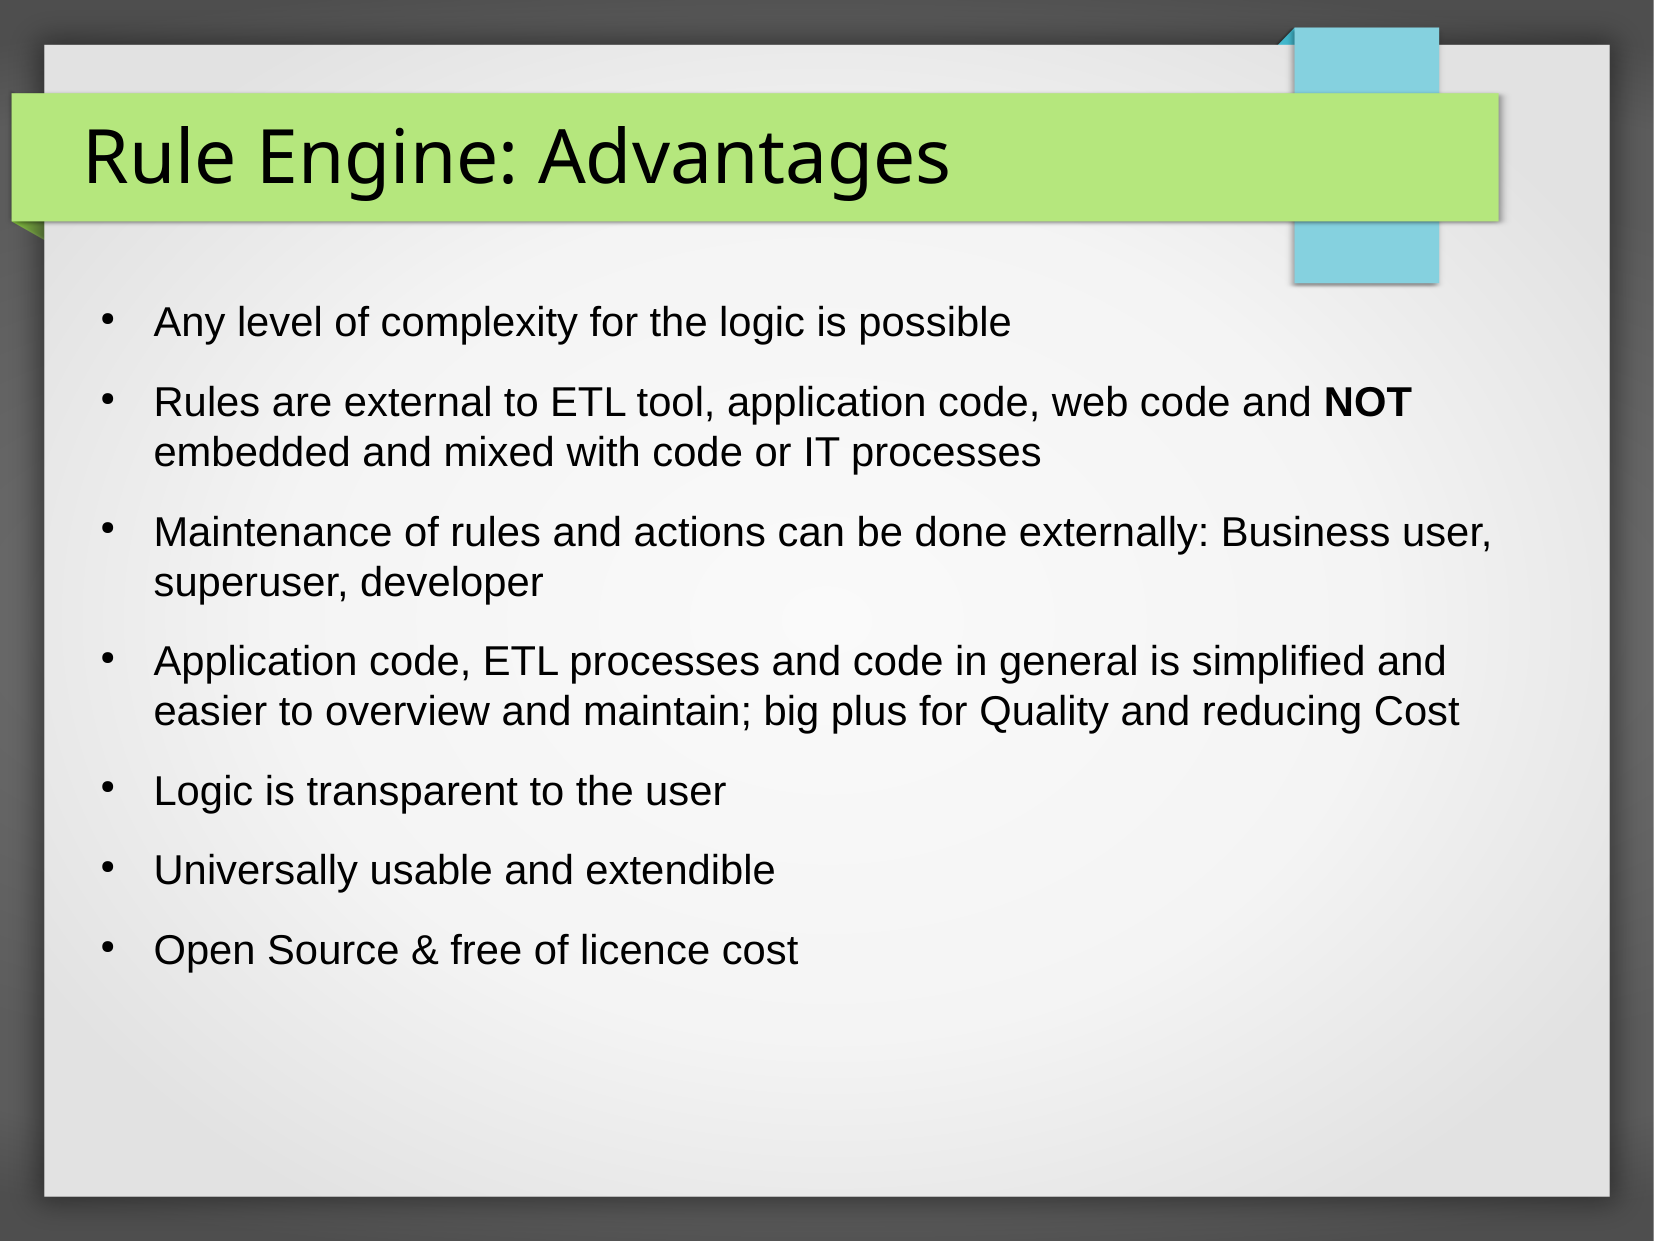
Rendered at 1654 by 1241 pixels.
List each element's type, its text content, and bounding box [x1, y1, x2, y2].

picture [0, 0, 1654, 1241]
title Rule Engine: Advantages [82, 94, 1264, 213]
list Any level of complexity for the logic is possible Rules are external to ETL tool, application code, web code and NOT embedded and mixed with code or IT processes Maintenance of rules and actions can be done externally: Business user, superuser, developer Application code, ETL processes and code in general is simplified and easier to overview and maintain; big plus for Quality and reducing Cost Logic is transparent to the user Universally usable and extendible Open Source & free of licence cost [82, 295, 1571, 1015]
